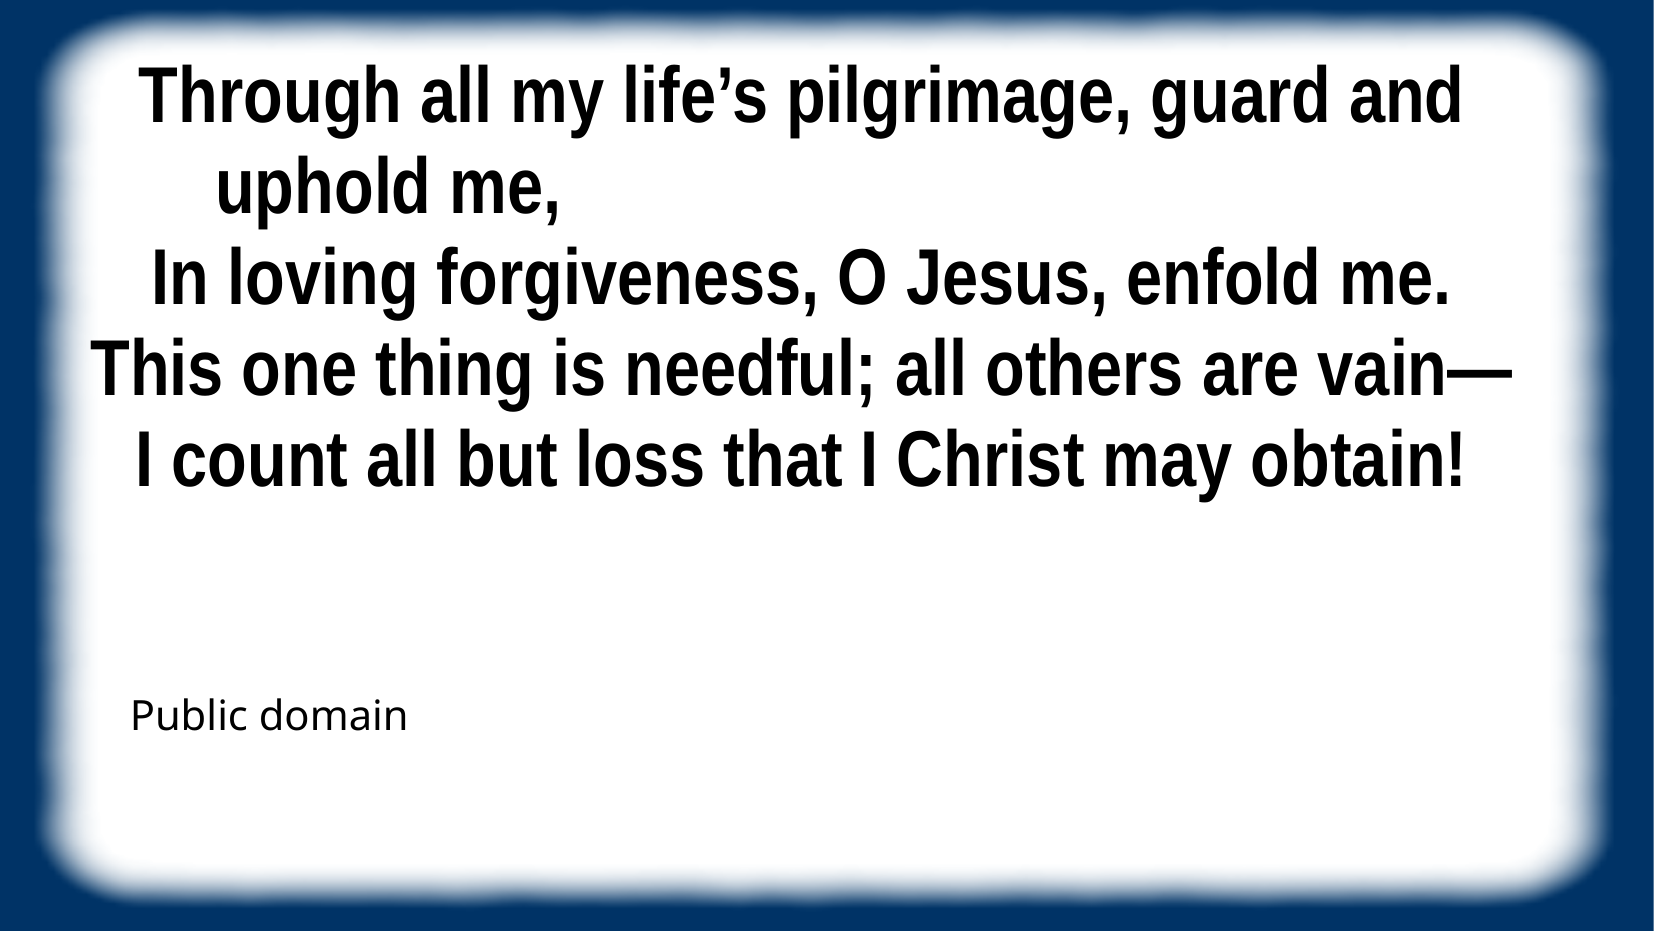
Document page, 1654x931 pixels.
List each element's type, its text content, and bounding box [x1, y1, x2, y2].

picture [0, 0, 1654, 931]
text_box Through all my life’s pilgrimage, guard and uphold me, In loving forgiveness, O Jesus, enfold me. This one thing is needful; all others are vain— I count all but loss that I Christ may obtain! Public domain [45, 41, 1561, 807]
